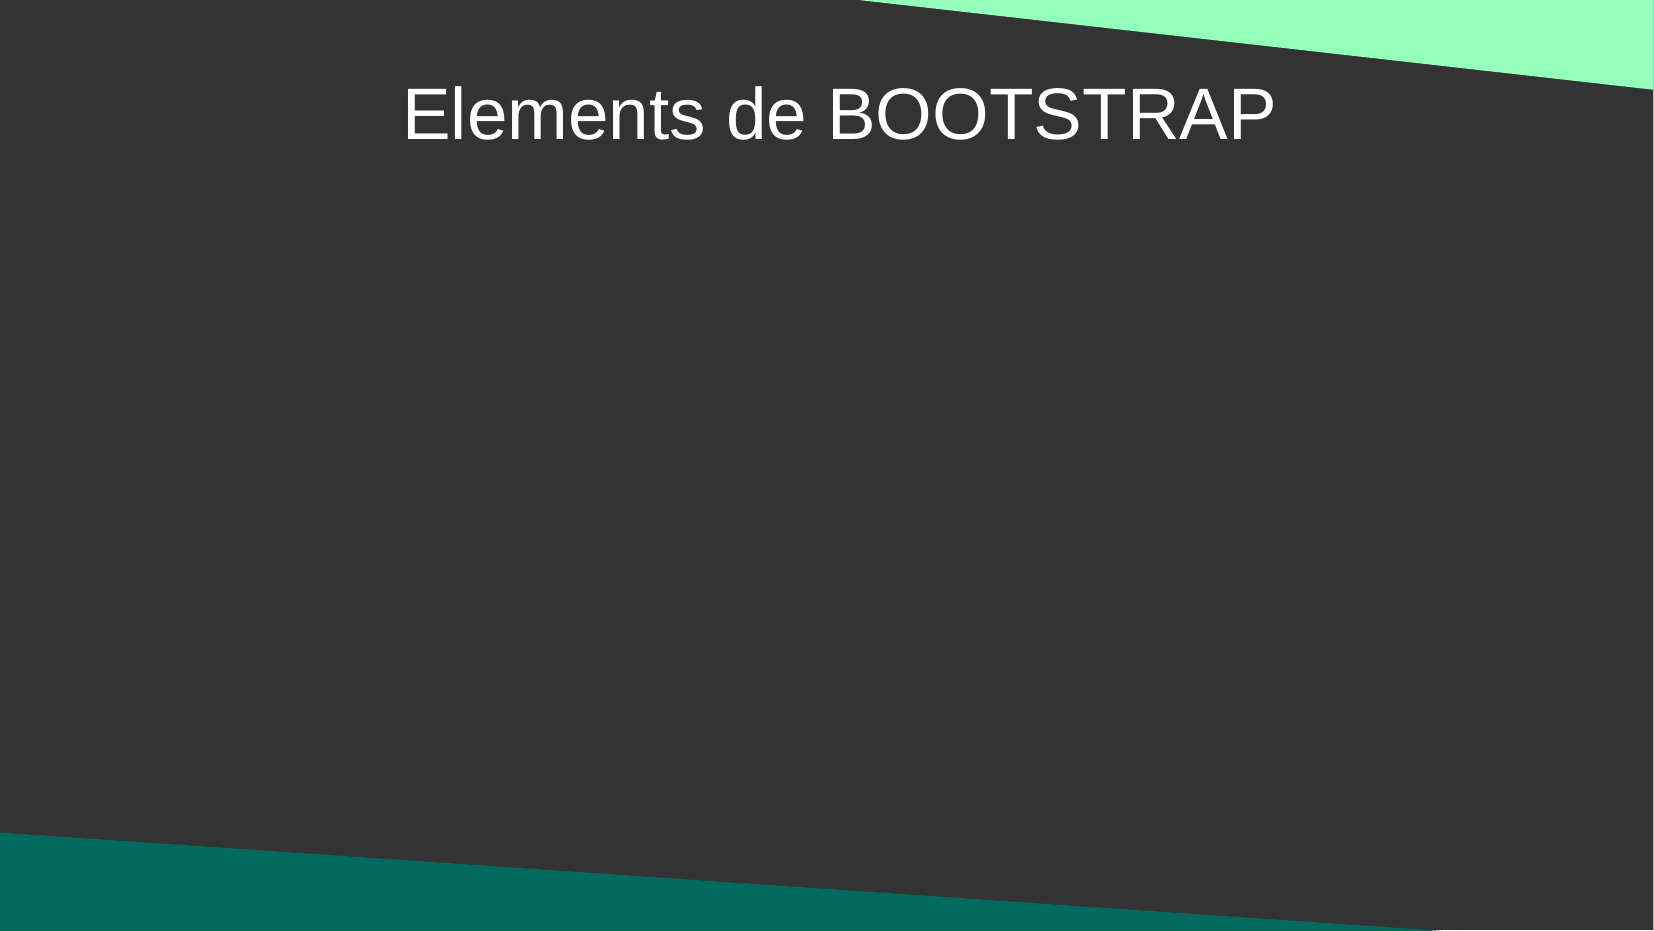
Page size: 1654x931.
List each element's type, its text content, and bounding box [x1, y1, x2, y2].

title Elements de BOOTSTRAP [45, 73, 1636, 687]
text_box [858, 0, 1654, 90]
